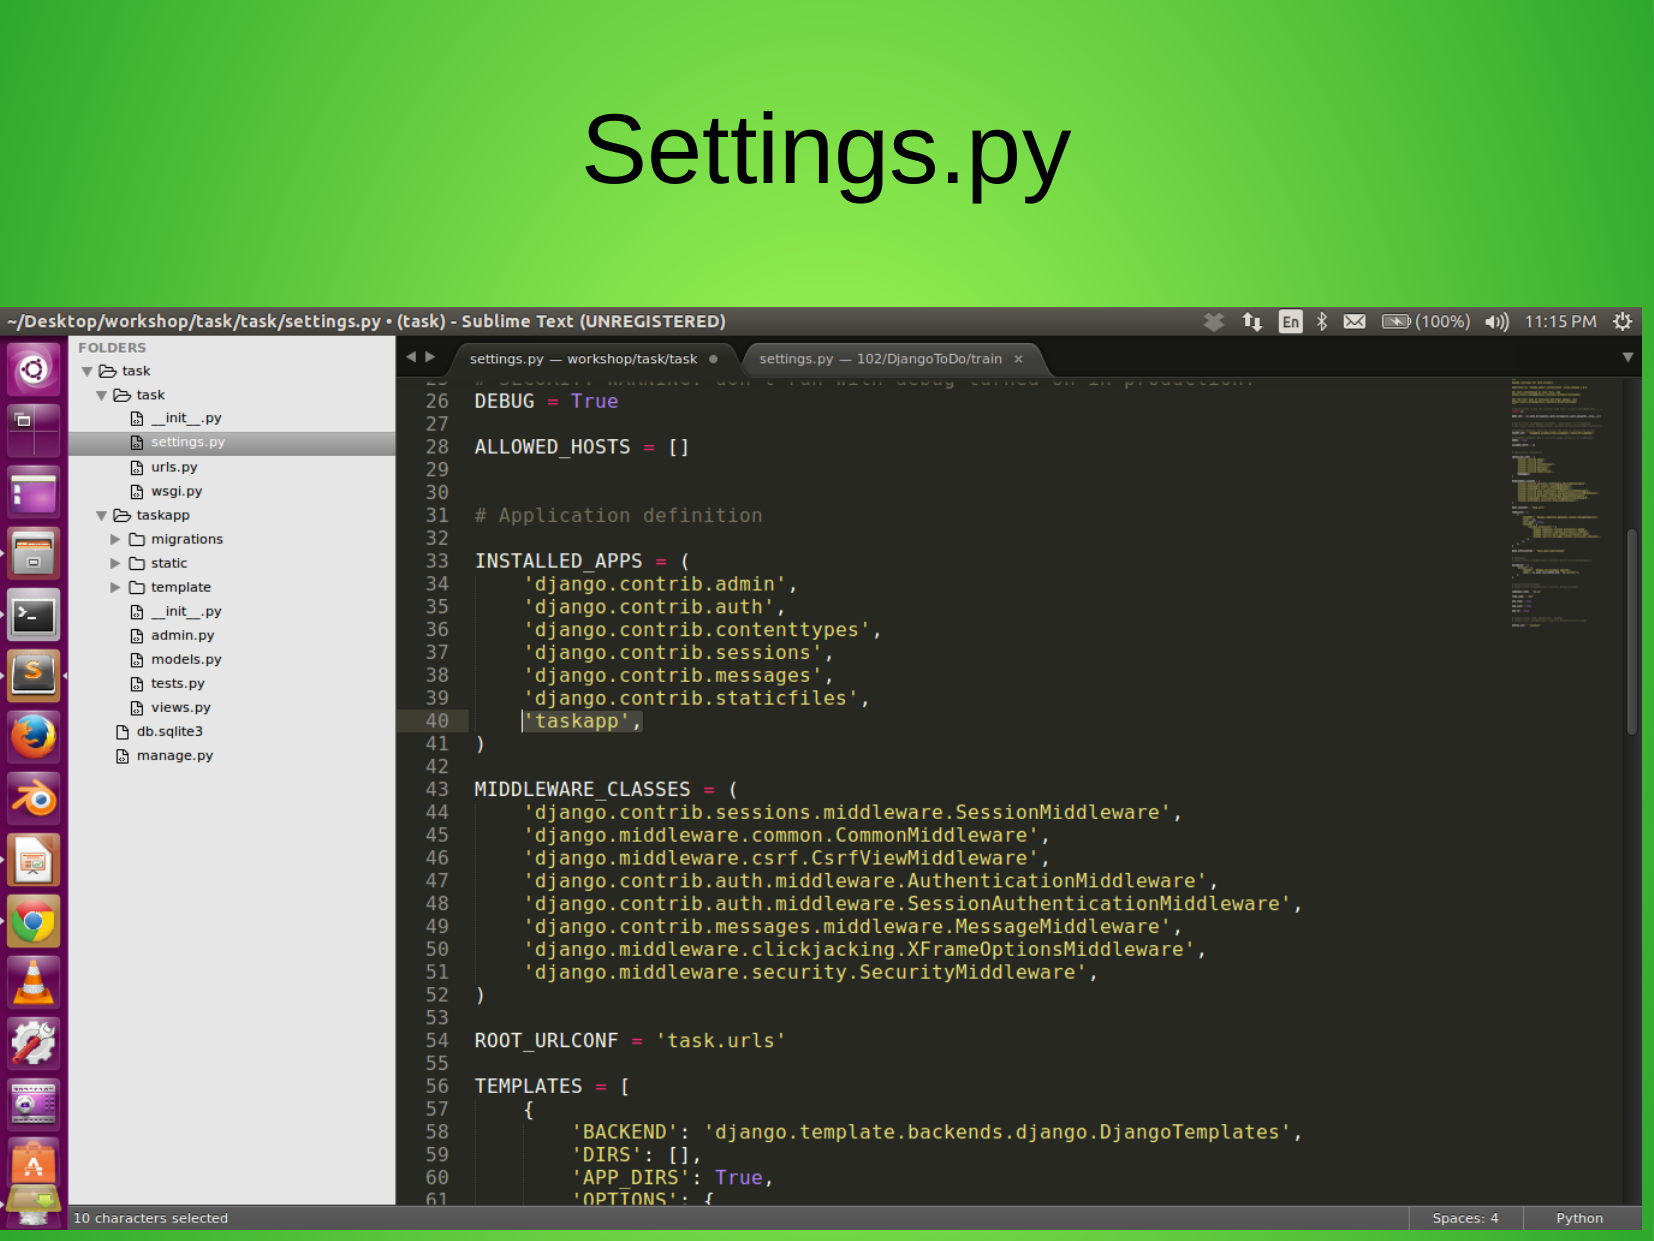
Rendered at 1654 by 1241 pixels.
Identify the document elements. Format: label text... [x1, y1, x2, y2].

title Settings.py [82, 47, 1571, 252]
picture [0, 307, 1642, 1230]
